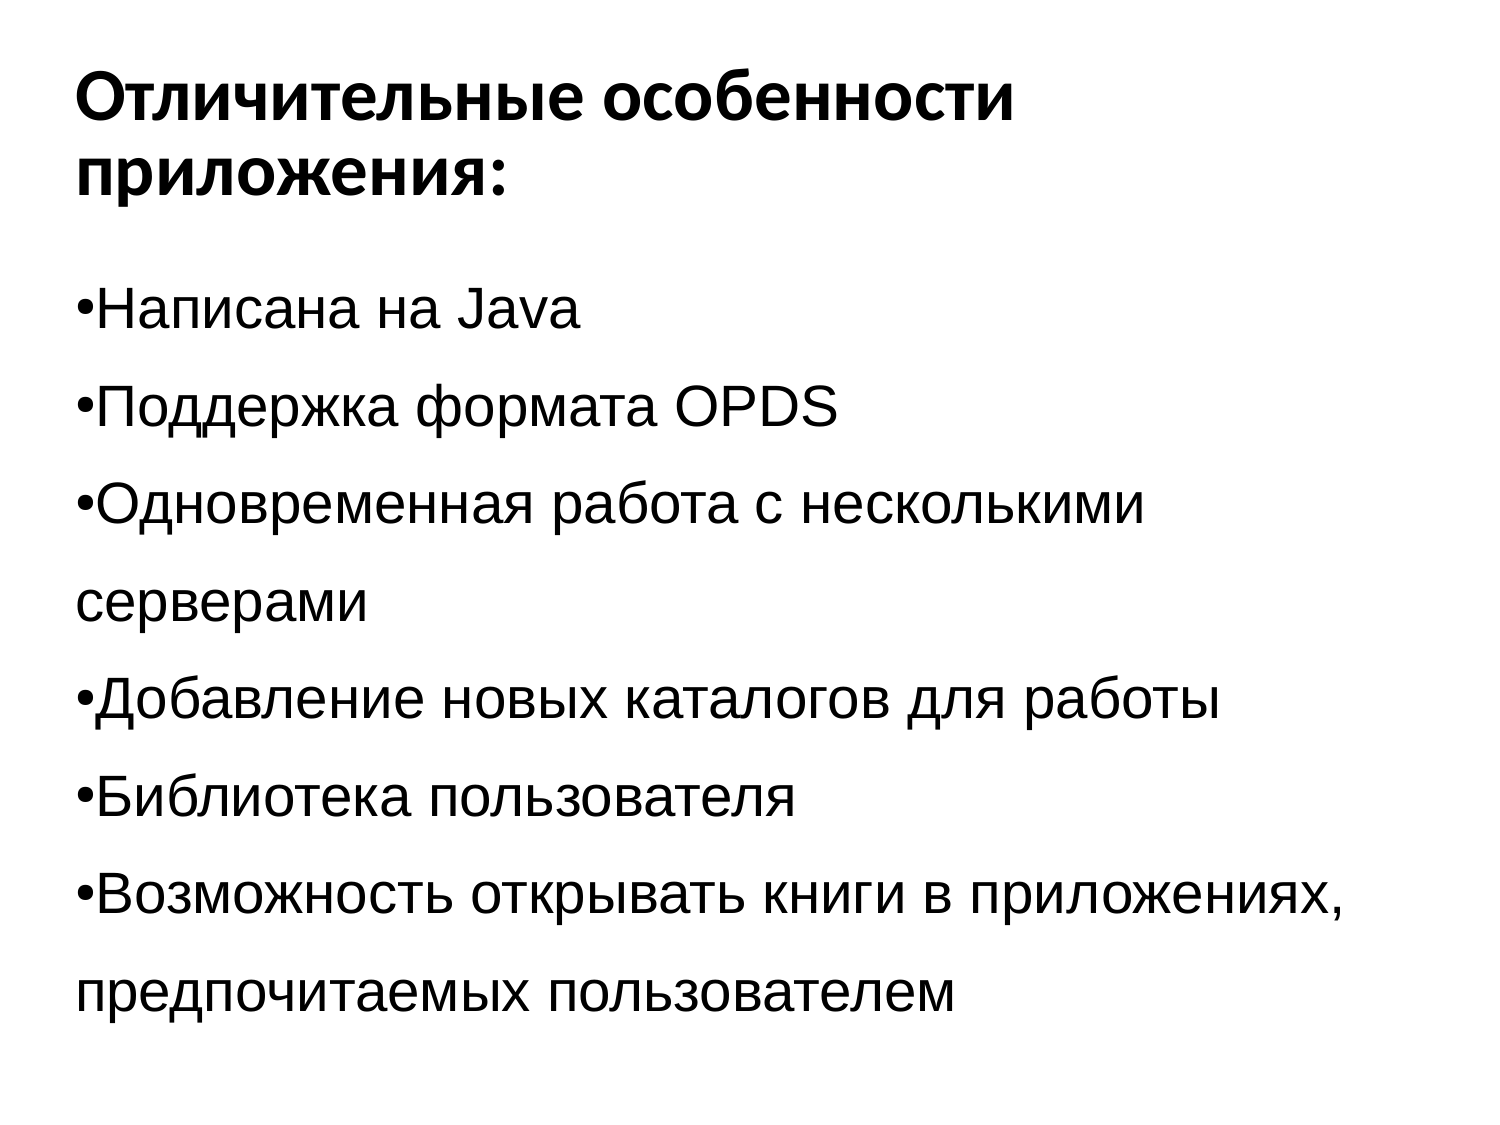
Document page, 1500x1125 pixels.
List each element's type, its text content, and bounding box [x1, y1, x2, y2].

title Отличительные особенности приложения: [75, 47, 1425, 231]
subtitle Написана на Java Поддержка формата OPDS Одновременная работа с несколькими серверами Добавление новых каталогов для работы Библиотека пользователя Возможность открывать книги в приложениях, предпочитаемых пользователем [75, 261, 1425, 1007]
